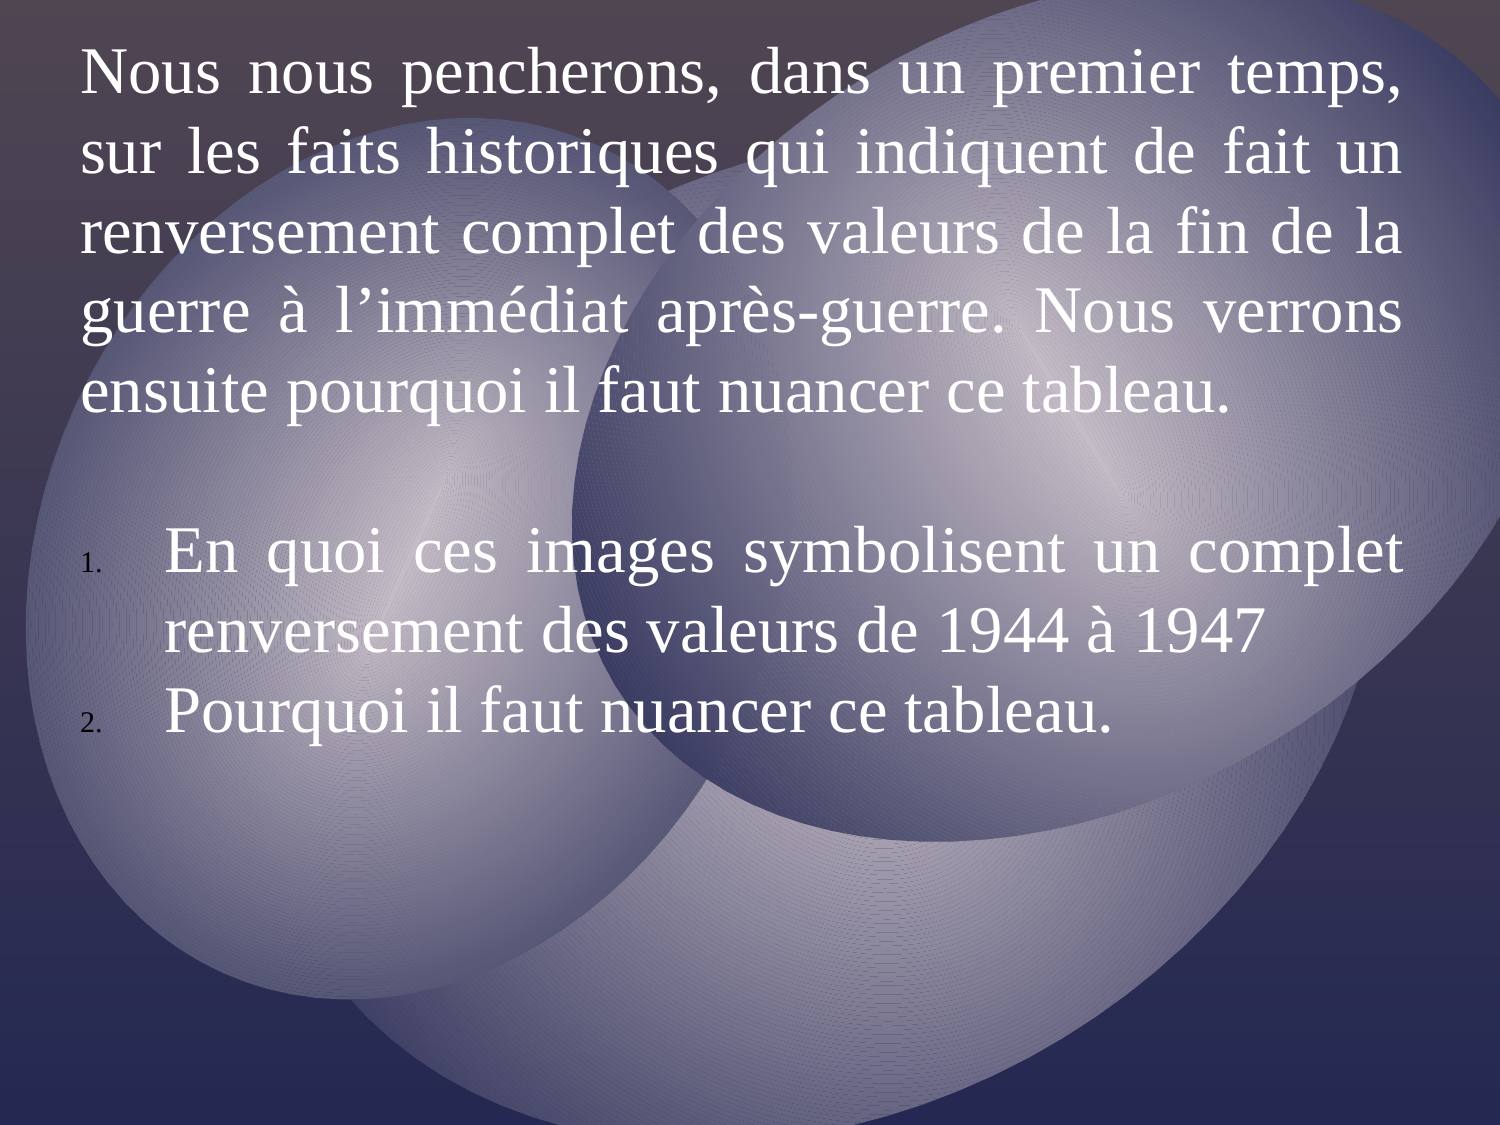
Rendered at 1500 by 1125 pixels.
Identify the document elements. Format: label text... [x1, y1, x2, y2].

text_box Nous nous pencherons, dans un premier temps, sur les faits historiques qui indiquent de fait un renversement complet des valeurs de la fin de la guerre à l’immédiat après-guerre. Nous verrons ensuite pourquoi il faut nuancer ce tableau. En quoi ces images symbolisent un complet renversement des valeurs de 1944 à 1947 Pourquoi il faut nuancer ce tableau. [62, 19, 1421, 754]
title [127, 800, 1365, 950]
